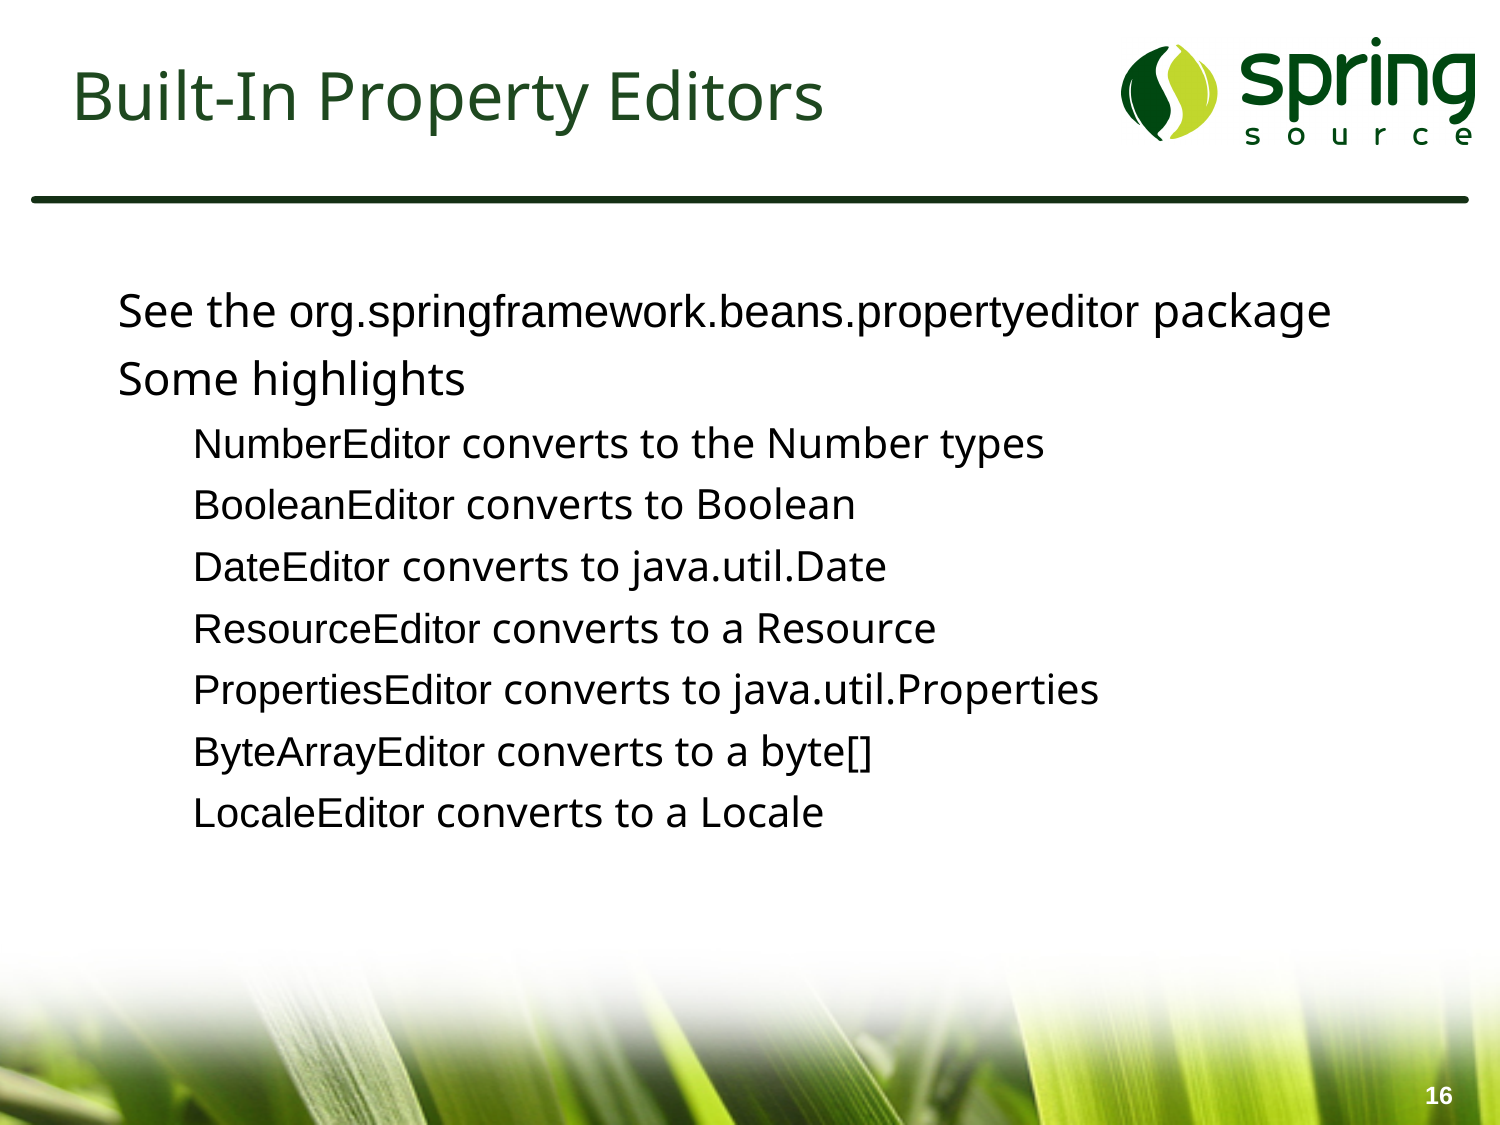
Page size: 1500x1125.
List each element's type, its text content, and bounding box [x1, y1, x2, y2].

picture [1121, 37, 1475, 145]
title Built-In Property Editors [56, 13, 1089, 176]
list See the org.springframework.beans.propertyeditor package Some highlights NumberEditor converts to the Number types BooleanEditor converts to Boolean DateEditor converts to java.util.Date ResourceEditor converts to a Resource PropertiesEditor converts to java.util.Properties ByteArrayEditor converts to a byte[] LocaleEditor converts to a Locale [103, 275, 1394, 938]
picture [0, 944, 1500, 1125]
